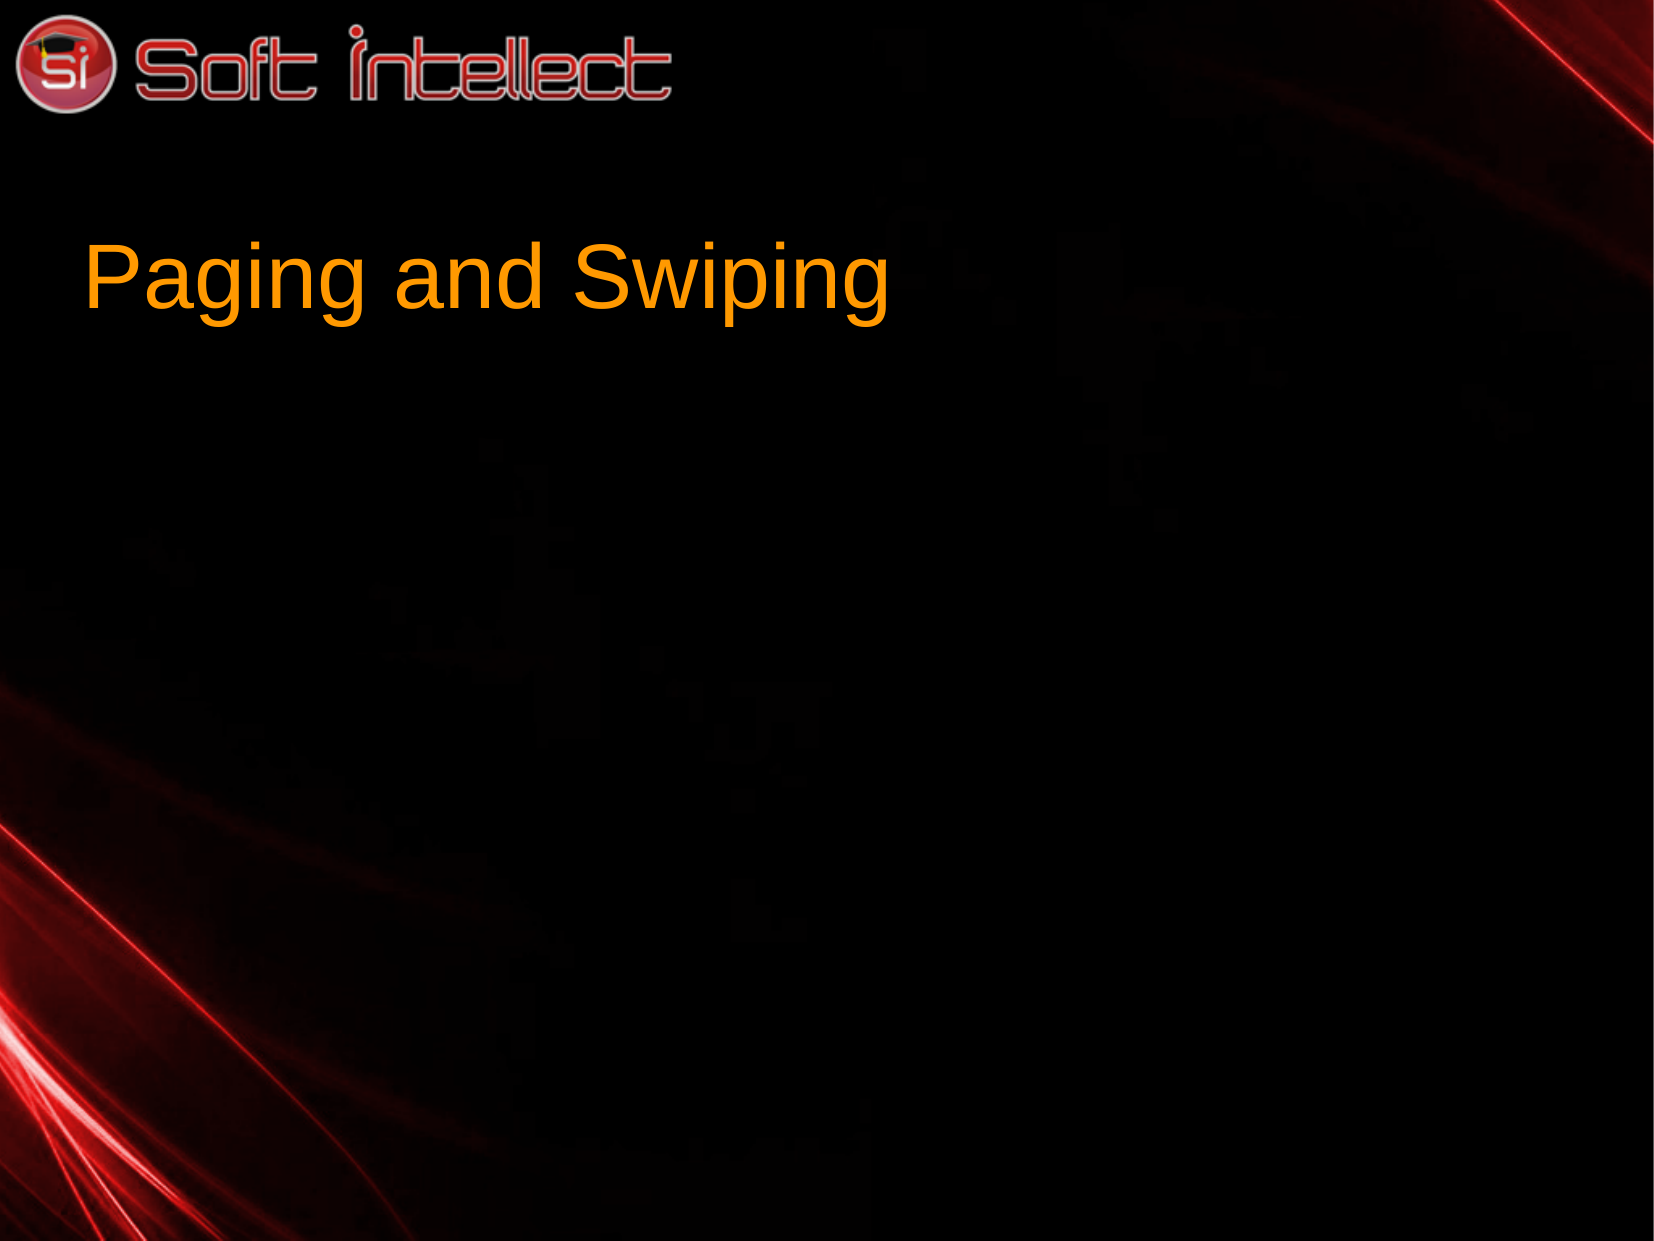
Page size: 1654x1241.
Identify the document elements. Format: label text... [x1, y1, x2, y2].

title Paging and Swiping [82, 173, 1571, 381]
picture [0, 0, 1654, 1241]
